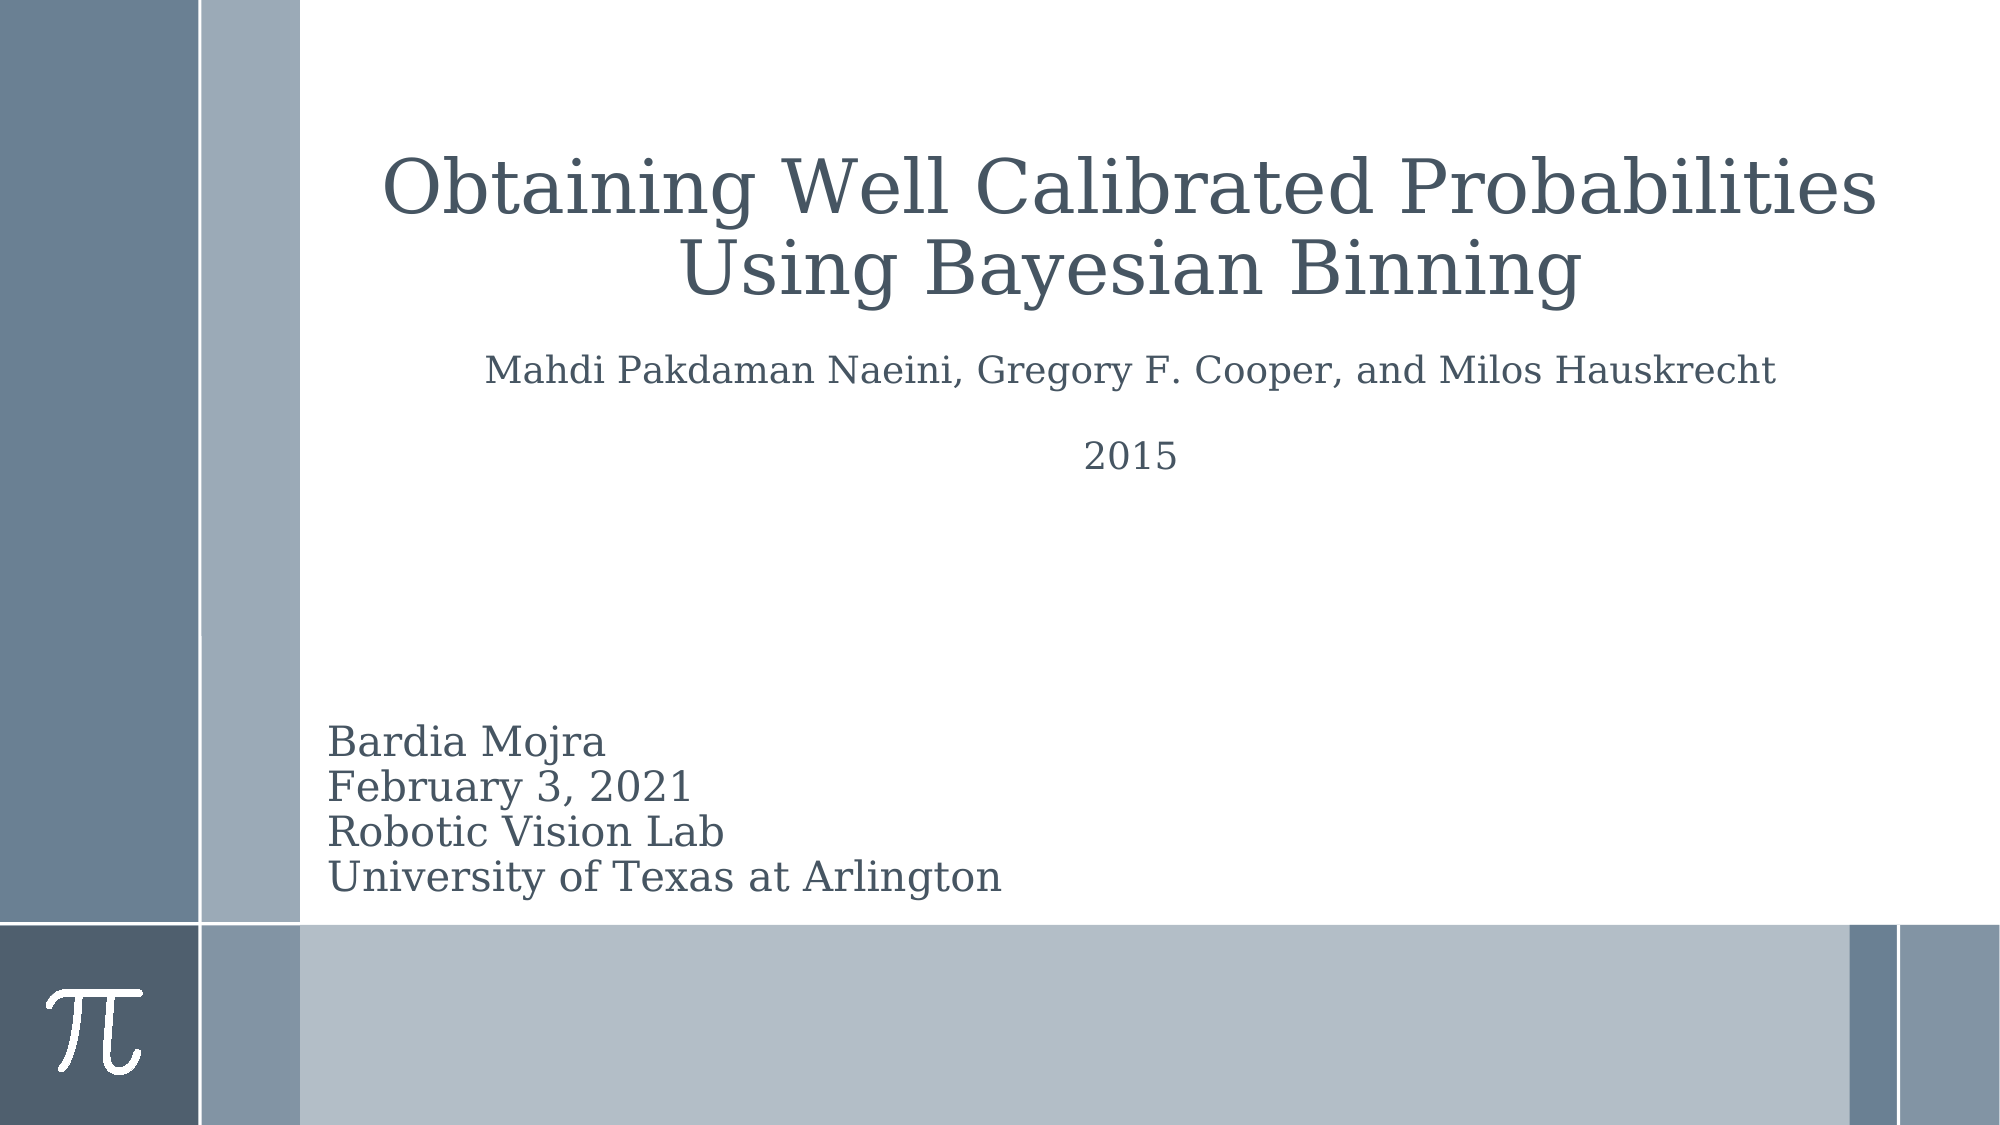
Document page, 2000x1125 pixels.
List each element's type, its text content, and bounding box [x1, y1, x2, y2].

text_box Bardia Mojra February 3, 2021 Robotic Vision Lab University of Texas at Arlington [312, 712, 1546, 938]
text_box Obtaining Well Calibrated Probabilities Using Bayesian Binning Mahdi Pakdaman Naeini, Gregory F. Cooper, and Milos Hauskrecht 2015 [312, 235, 1950, 391]
